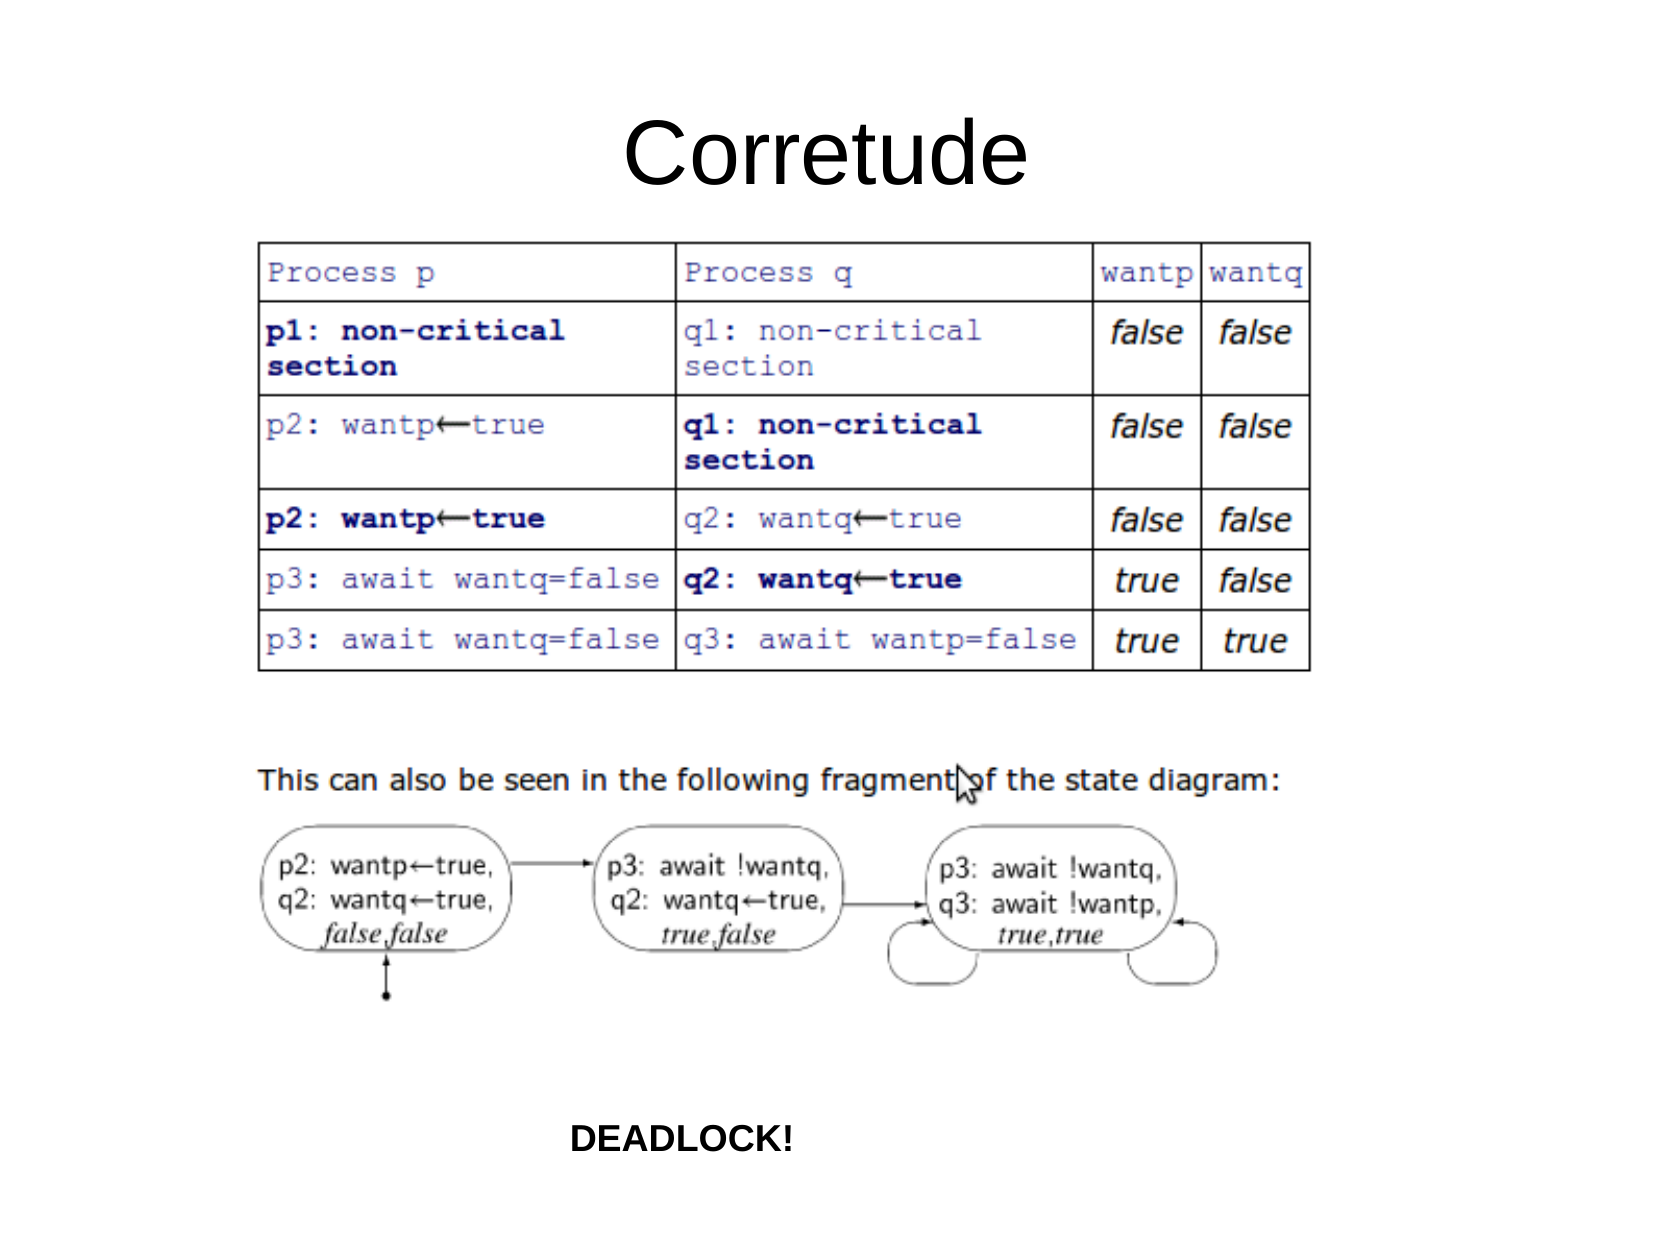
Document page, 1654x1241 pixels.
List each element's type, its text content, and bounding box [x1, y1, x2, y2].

text_box DEADLOCK! [555, 1110, 810, 1168]
title Corretude [82, 49, 1571, 257]
picture [250, 232, 1328, 1013]
